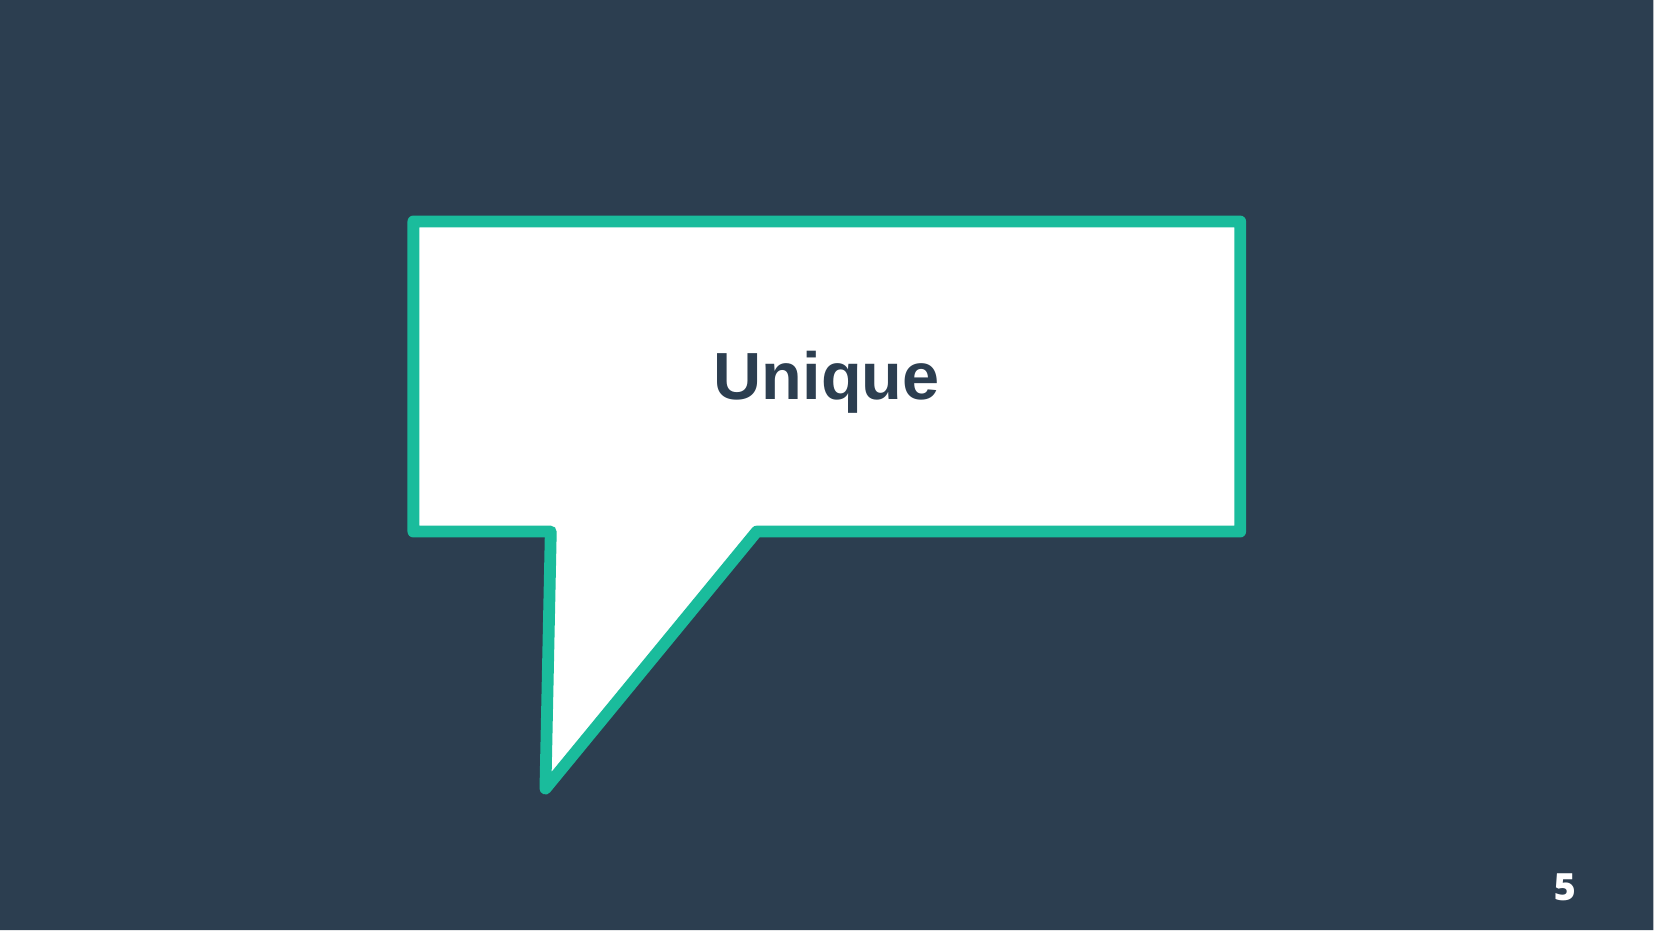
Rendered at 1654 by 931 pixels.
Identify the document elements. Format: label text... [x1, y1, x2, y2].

title Unique [442, 243, 1211, 510]
